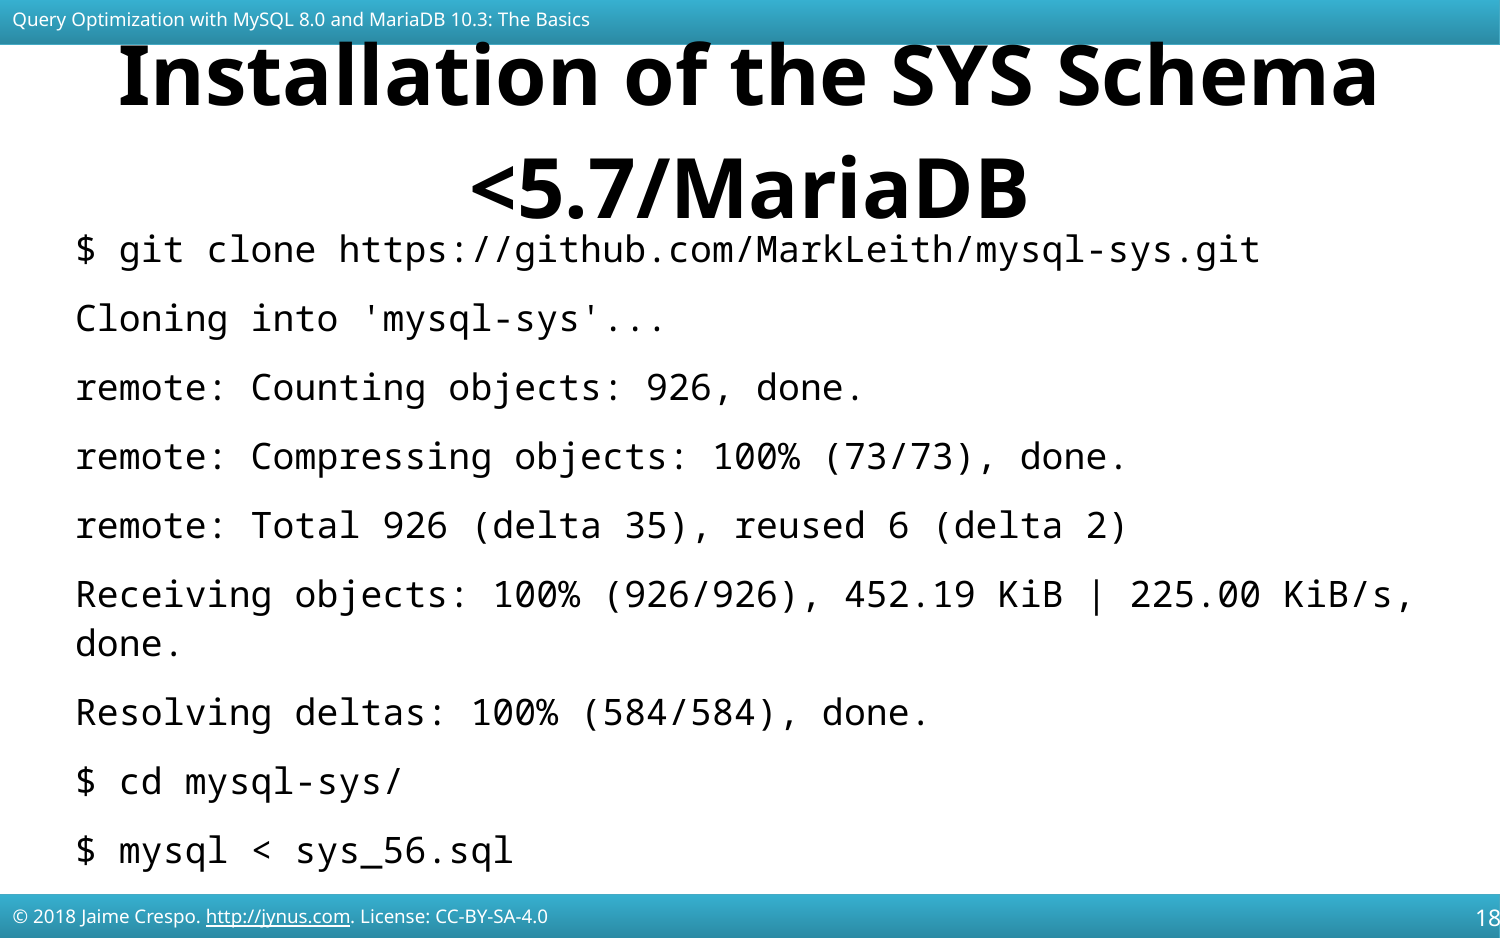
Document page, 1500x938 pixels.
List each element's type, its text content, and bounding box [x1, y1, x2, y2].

list $ git clone https://github.com/MarkLeith/mysql-sys.git Cloning into 'mysql-sys'... remote: Counting objects: 926, done. remote: Compressing objects: 100% (73/73), done. remote: Total 926 (delta 35), reused 6 (delta 2) Receiving objects: 100% (926/926), 452.19 KiB | 225.00 KiB/s, done. Resolving deltas: 100% (584/584), done. $ cd mysql-sys/ $ mysql < sys_56.sql [75, 223, 1425, 880]
title Installation of the SYS Schema <5.7/MariaDB [75, 36, 1425, 223]
slide_number [1389, 896, 1490, 935]
